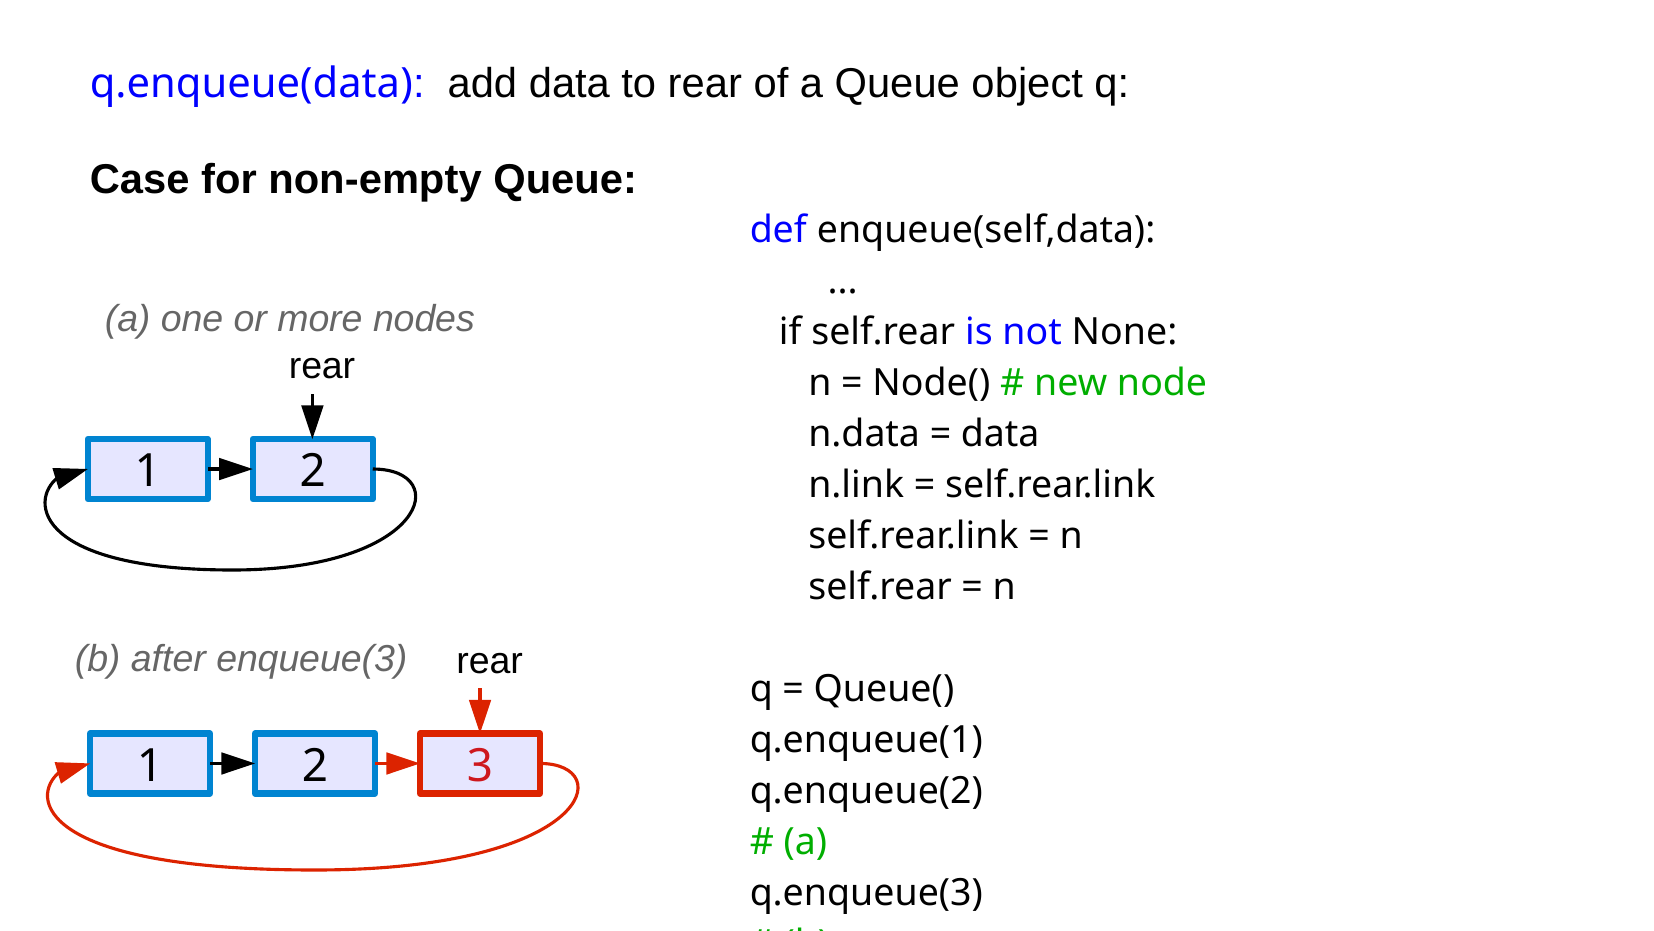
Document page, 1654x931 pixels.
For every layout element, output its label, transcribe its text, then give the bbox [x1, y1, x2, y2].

text_box 2 [252, 439, 373, 500]
text_box 1 [90, 733, 211, 794]
text_box 3 [420, 733, 541, 794]
text_box q.enqueue(data): add data to rear of a Queue object q: Case for non-empty Queue: [75, 45, 1197, 201]
text_box (a) one or more nodes [90, 289, 501, 347]
text_box 2 [255, 733, 376, 794]
text_box def enqueue(self,data): ... if self.rear is not None: n = Node() # new node n.data = data n.link = self.rear.link self.rear.link = n self.rear = n q = Queue() q.enqueue(1) q.enqueue(2) # (a) q.enqueue(3) # (b) [735, 195, 1561, 886]
text_box rear [441, 631, 559, 689]
text_box (b) after enqueue(3) [60, 630, 423, 687]
text_box rear [274, 337, 392, 395]
text_box 1 [87, 439, 208, 500]
